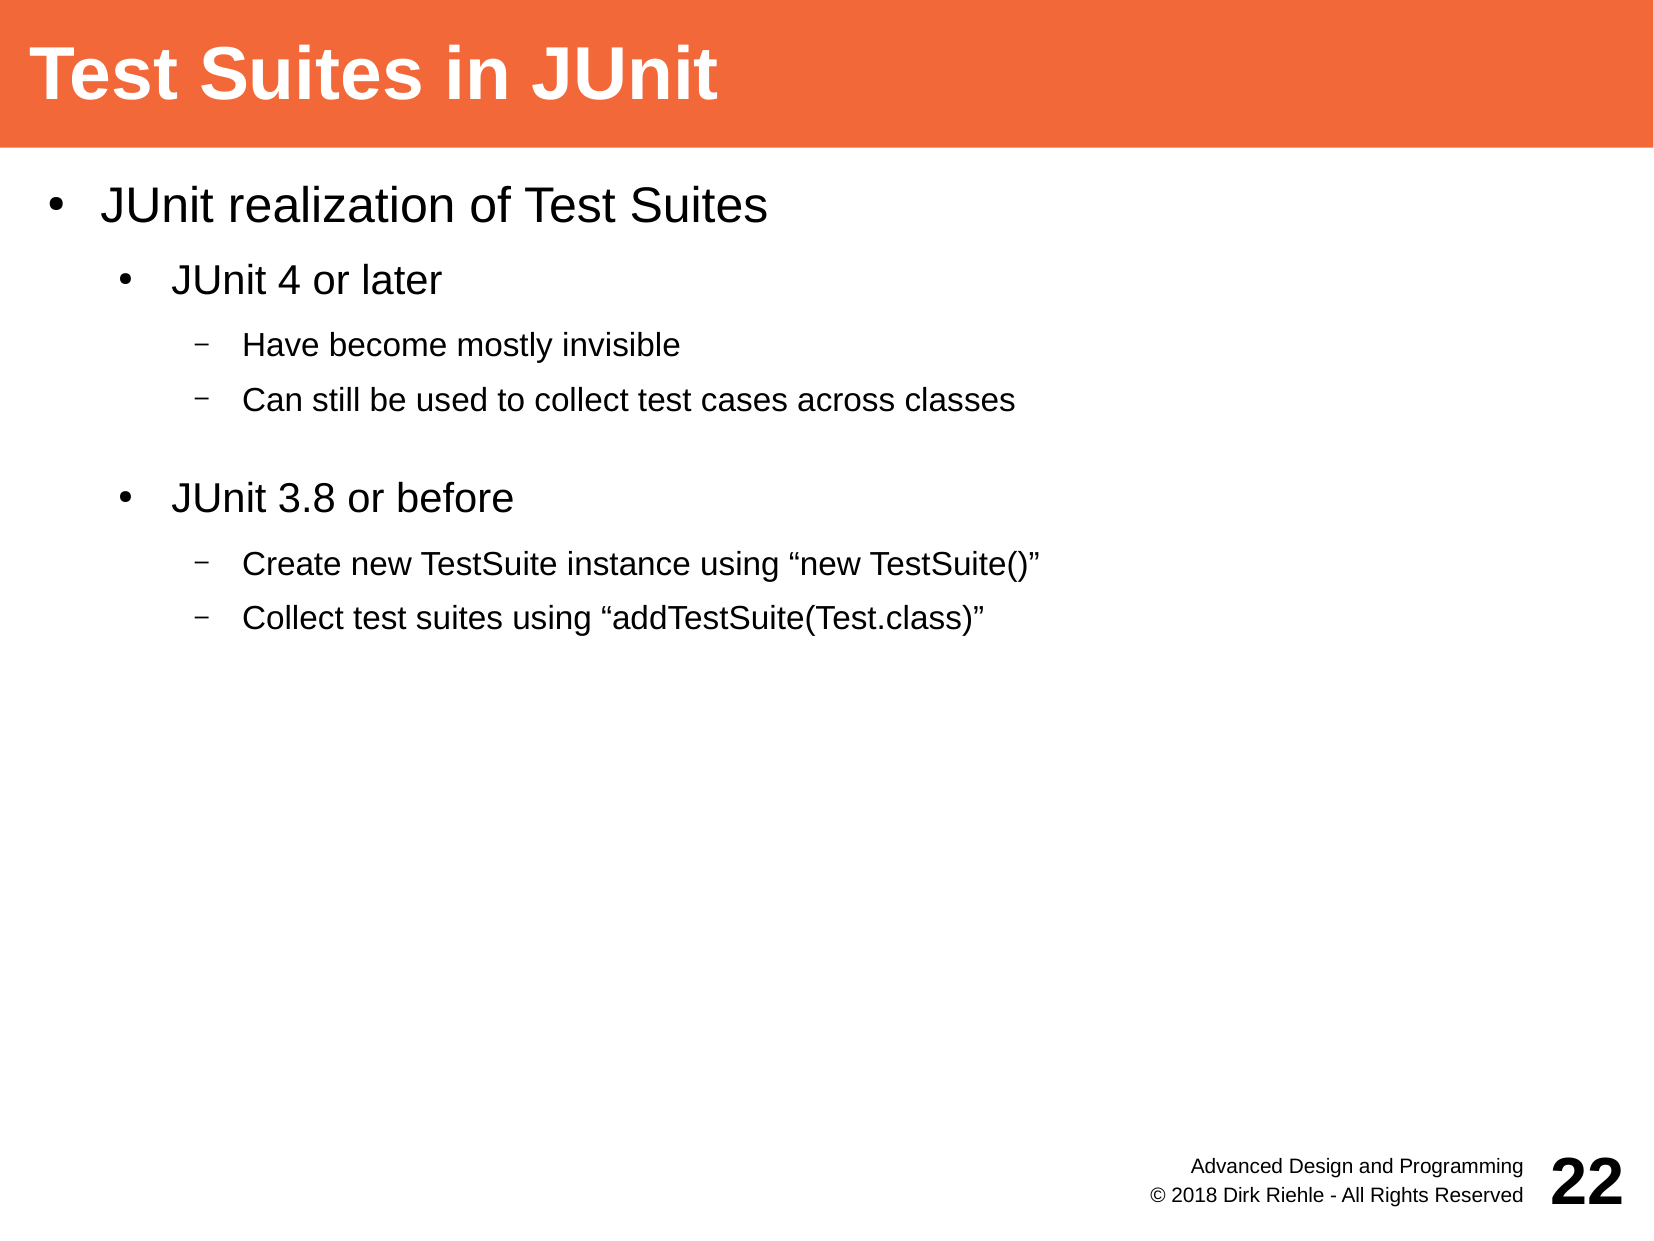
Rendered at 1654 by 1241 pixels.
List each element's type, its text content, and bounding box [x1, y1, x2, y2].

title Test Suites in JUnit [0, 0, 1654, 148]
list JUnit realization of Test Suites JUnit 4 or later Have become mostly invisible Can still be used to collect test cases across classes JUnit 3.8 or before Create new TestSuite instance using “new TestSuite()” Collect test suites using “addTestSuite(Test.class)” [29, 177, 1625, 1063]
